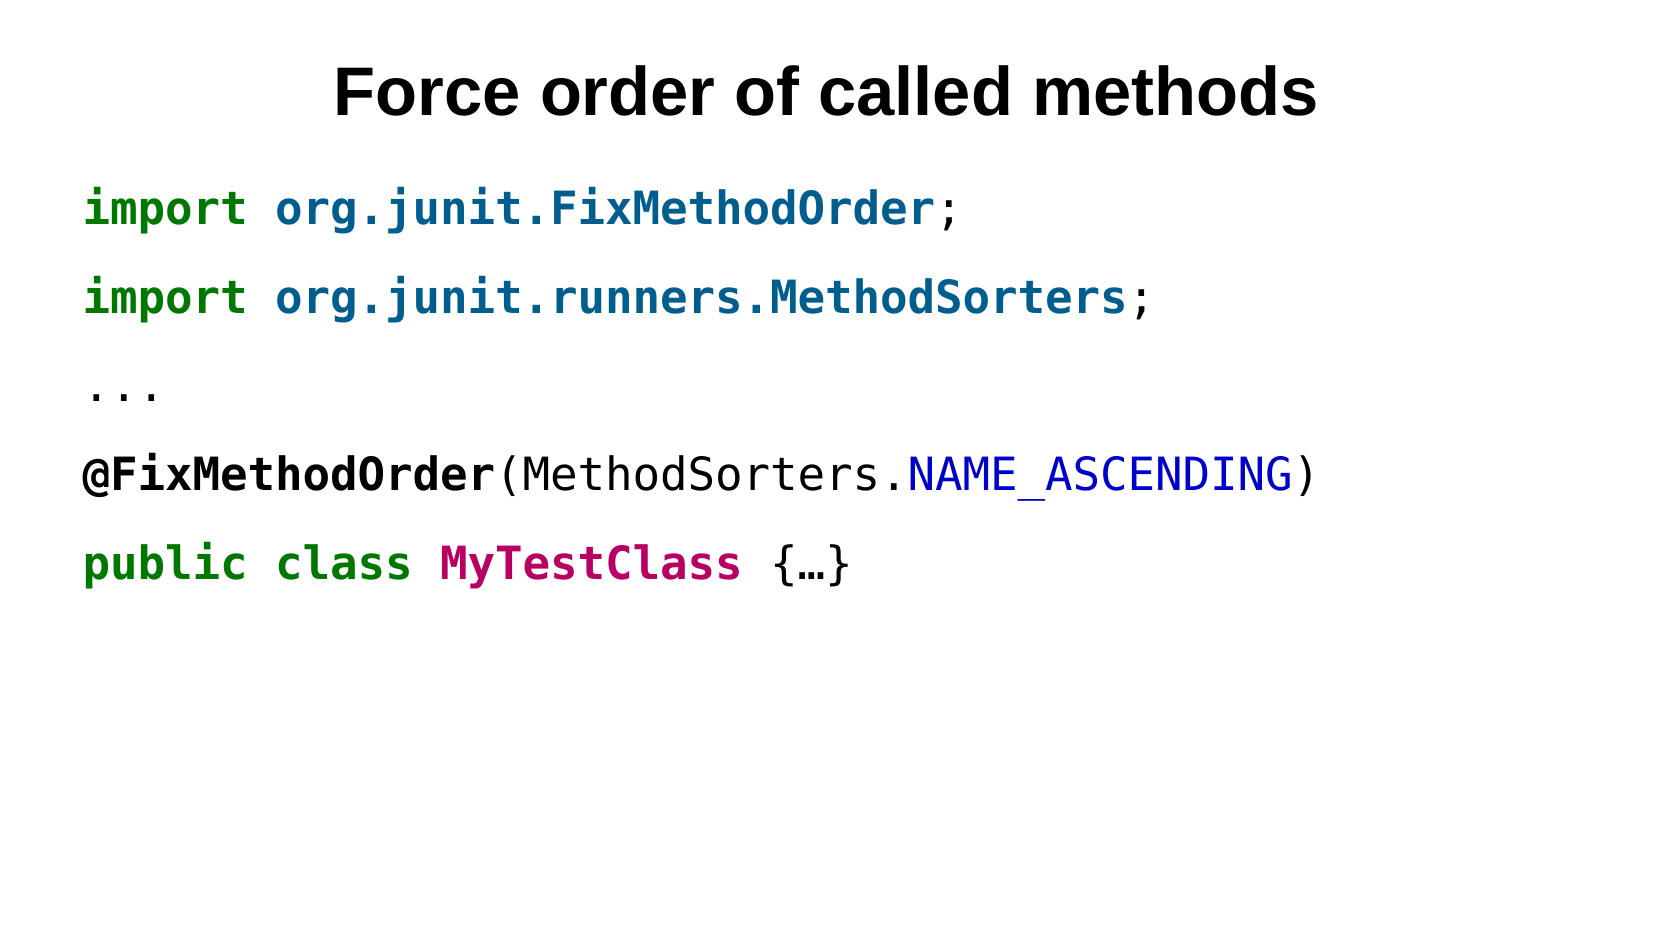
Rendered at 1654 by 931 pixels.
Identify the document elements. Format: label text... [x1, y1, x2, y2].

title Force order of called methods [82, 37, 1571, 147]
list import org.junit.FixMethodOrder; import org.junit.runners.MethodSorters; ... @FixMethodOrder(MethodSorters.NAME_ASCENDING) public class MyTestClass {…} [82, 168, 1538, 889]
